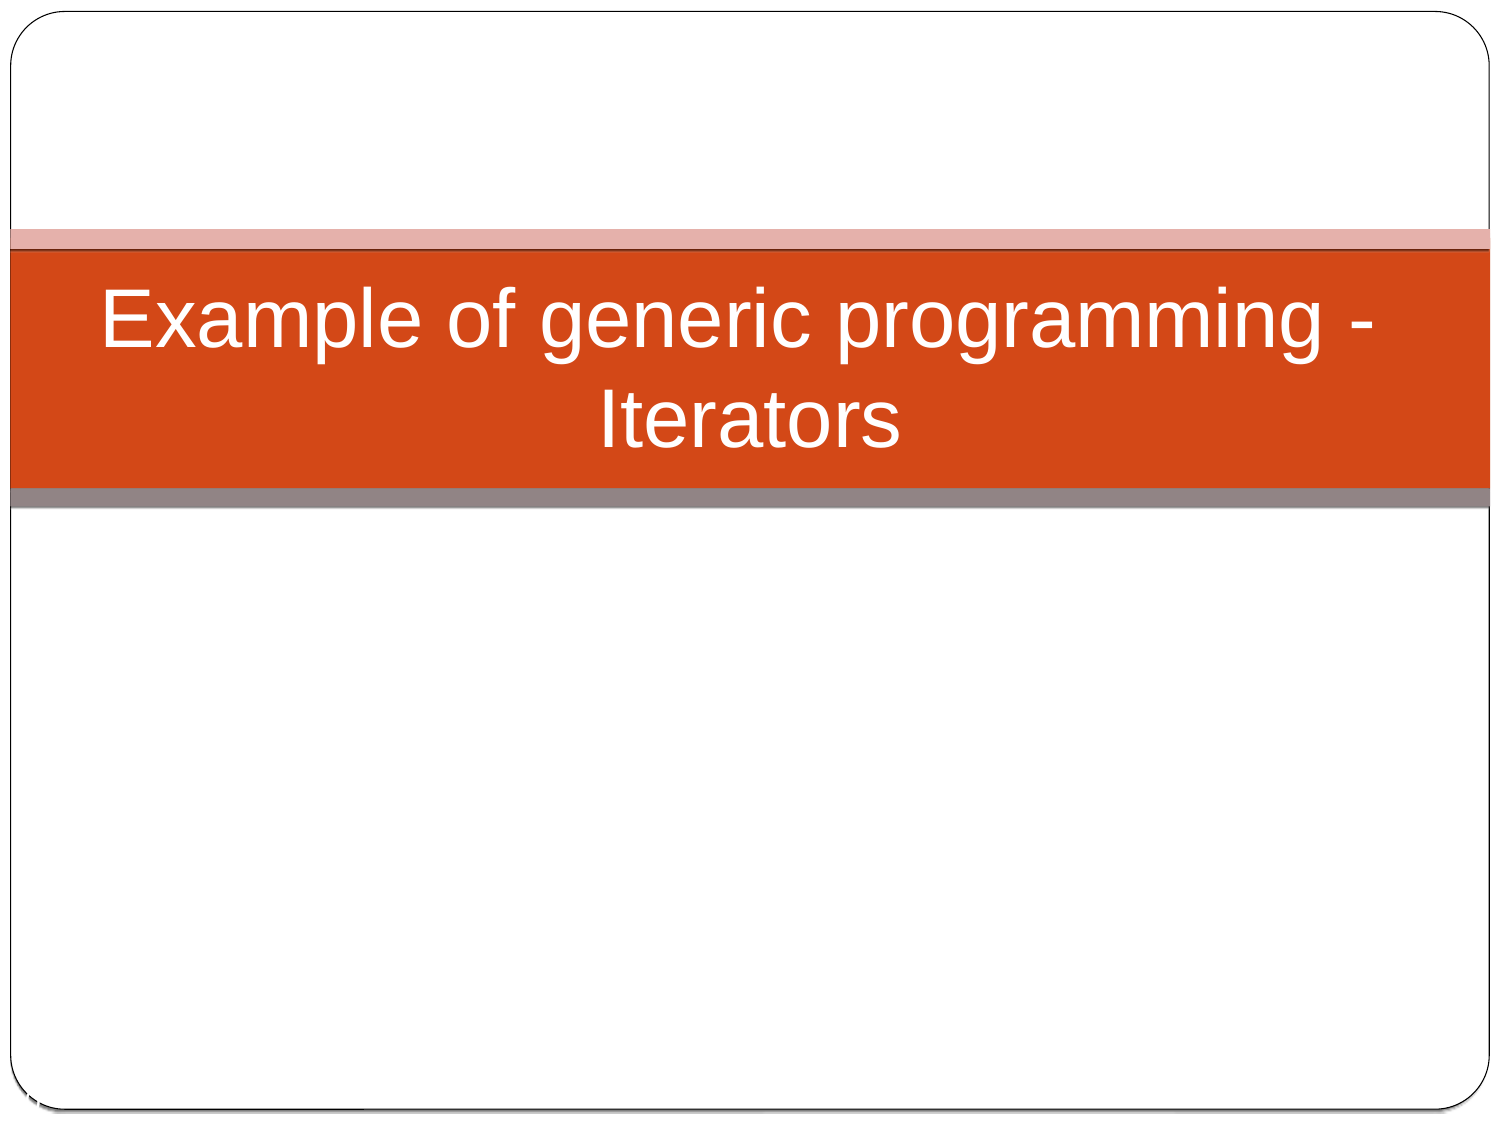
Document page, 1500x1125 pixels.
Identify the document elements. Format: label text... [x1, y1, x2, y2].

slide_number <number> [0, 1074, 50, 1125]
title Example of generic programming - Iterators [75, 247, 1425, 489]
